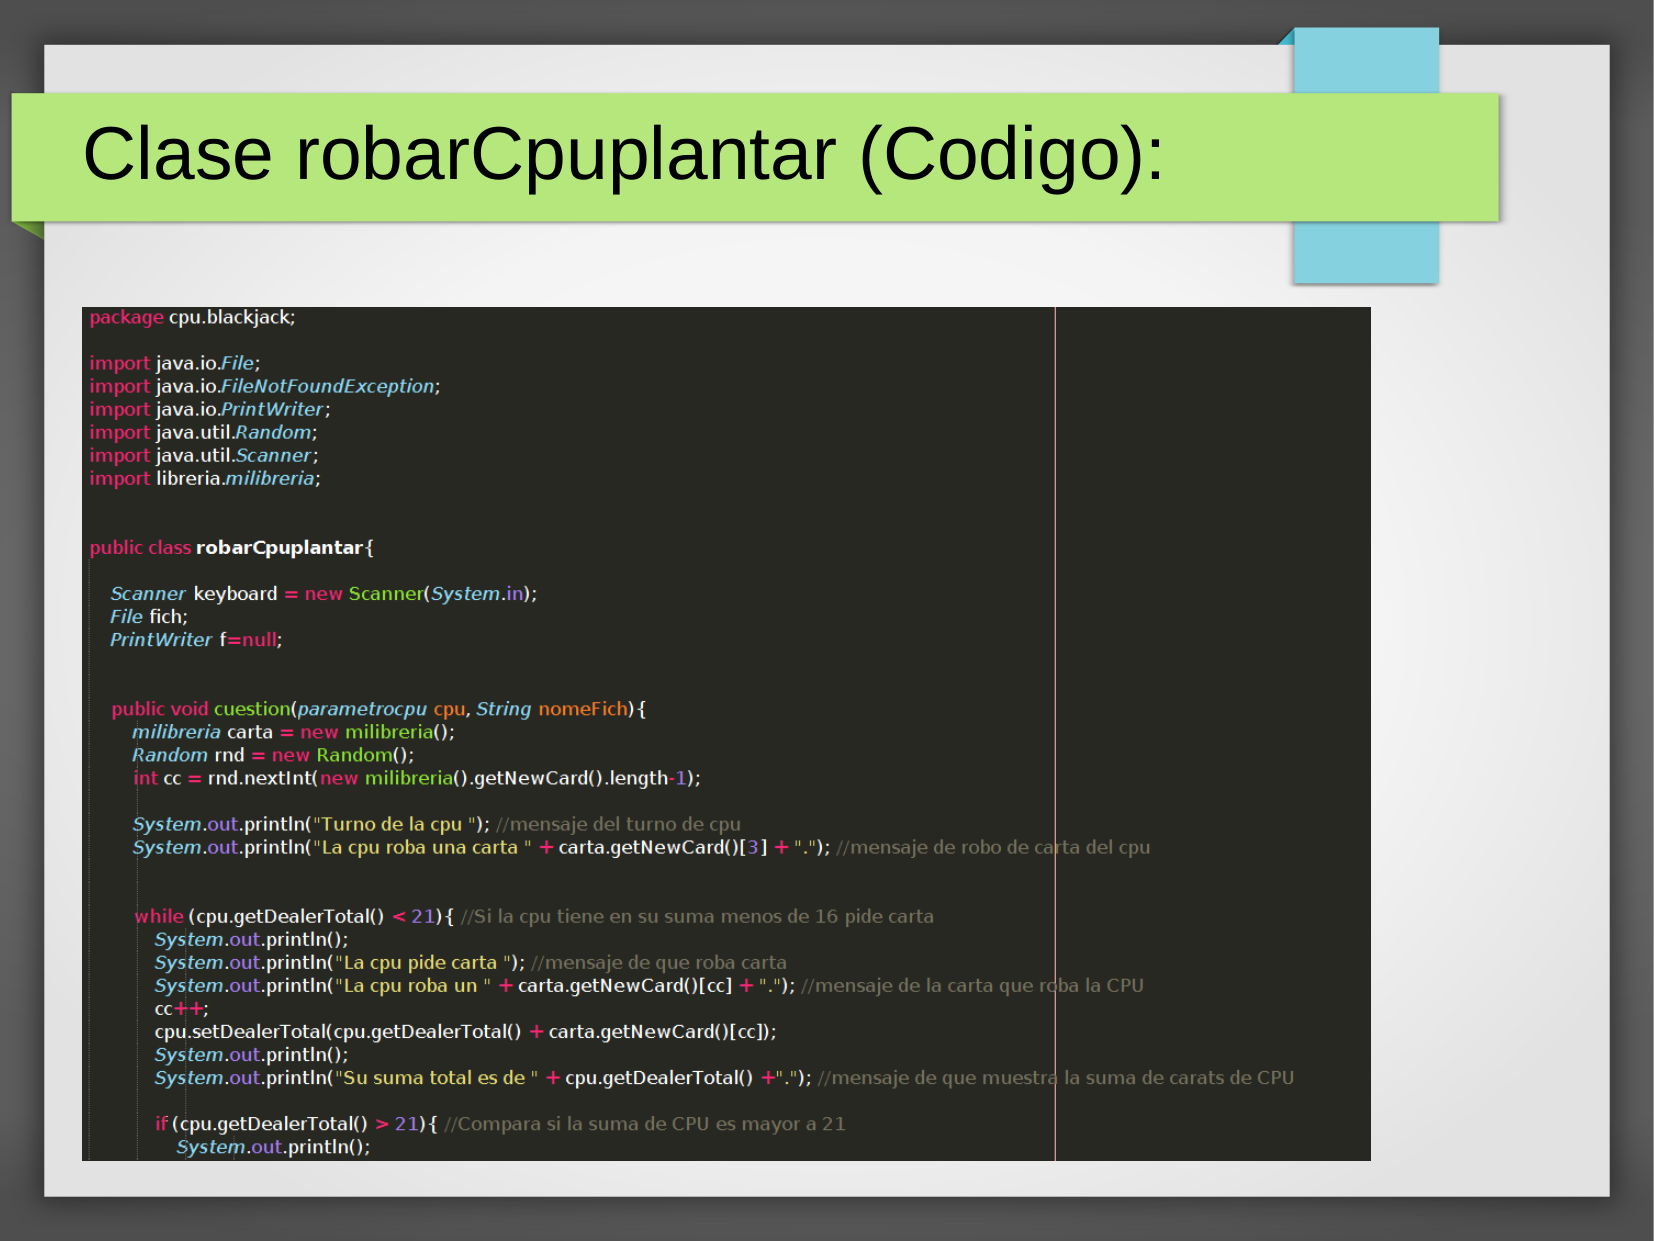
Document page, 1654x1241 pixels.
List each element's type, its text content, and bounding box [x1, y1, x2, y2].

picture [0, 0, 1654, 1241]
title Clase robarCpuplantar (Codigo): [82, 94, 1264, 213]
